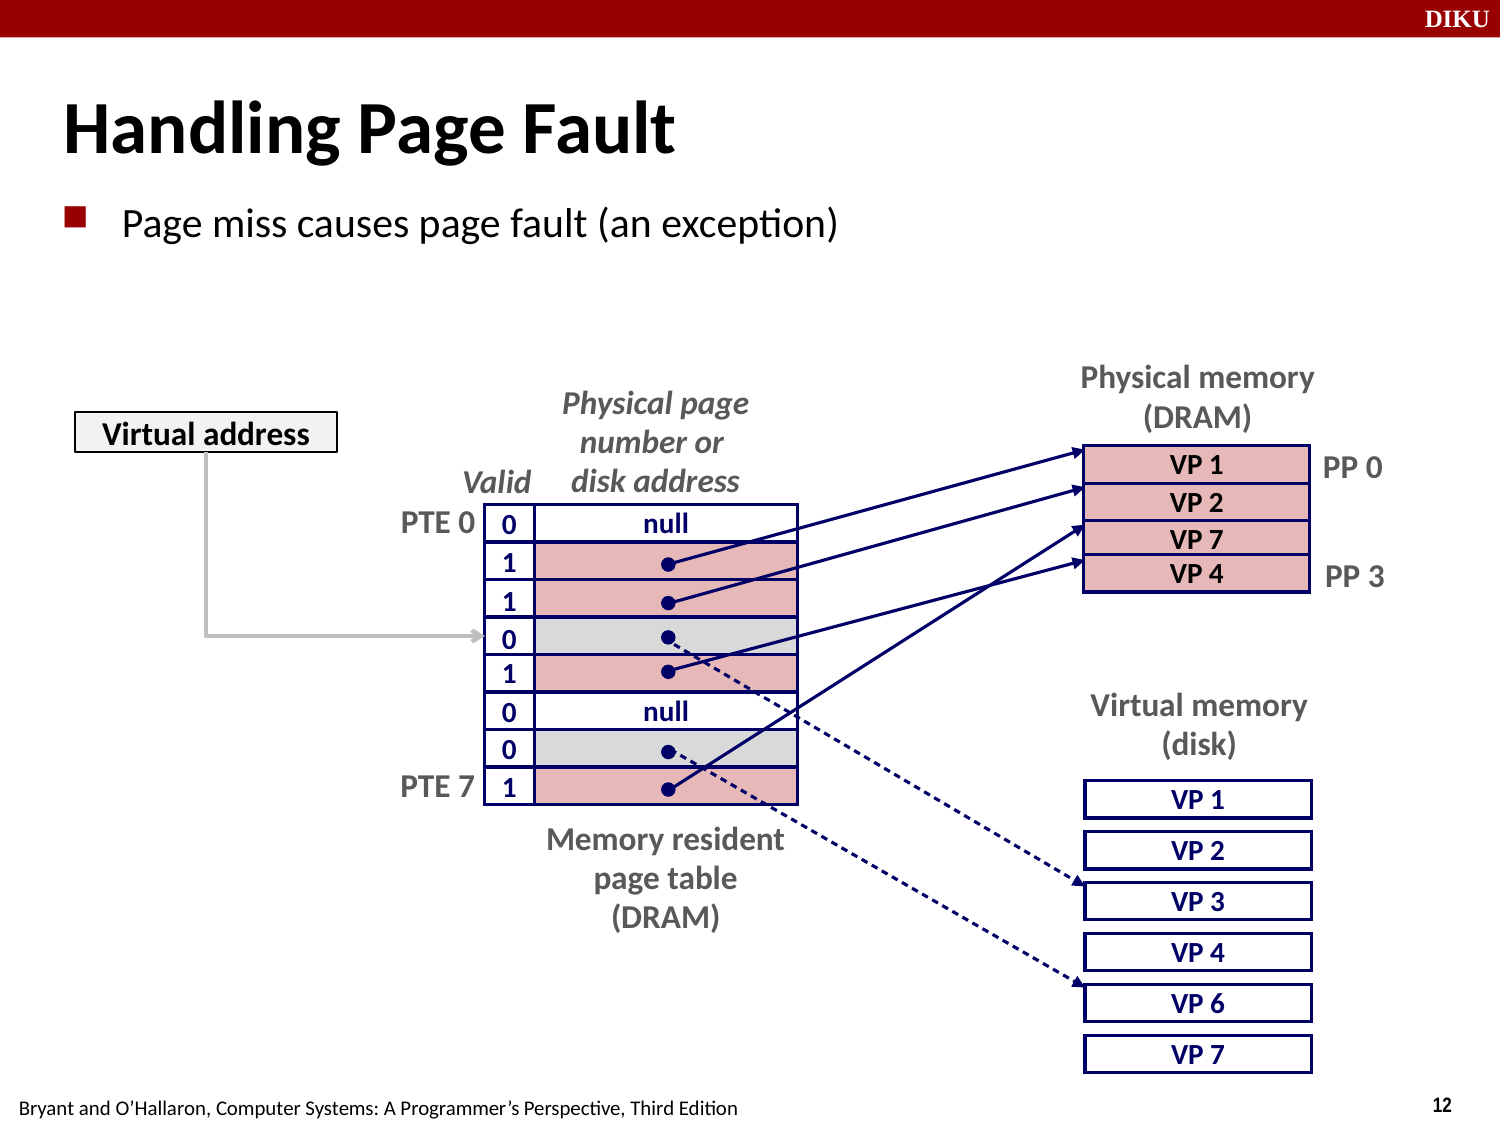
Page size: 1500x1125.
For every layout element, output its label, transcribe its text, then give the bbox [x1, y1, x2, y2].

text_box VP 3 [1084, 882, 1312, 920]
text_box VP 6 [1084, 984, 1312, 1022]
text_box 1 [487, 648, 532, 687]
text_box Memory resident page table (DRAM) [531, 811, 801, 945]
text_box VP 7 [1083, 521, 1310, 554]
text_box [536, 730, 798, 805]
text_box VP 4 [1084, 933, 1312, 971]
text_box 0 [487, 724, 532, 775]
text_box 0 [491, 499, 532, 537]
text_box Physical memory (DRAM) [1065, 350, 1330, 445]
text_box 0 [505, 633, 512, 646]
text_box Physical page number or disk address [547, 374, 765, 509]
text_box Virtual address [74, 412, 338, 453]
text_box PP 3 [1310, 548, 1400, 604]
text_box [536, 542, 798, 693]
text_box PP 0 [1307, 439, 1398, 495]
text_box VP 1 [1084, 780, 1312, 819]
text_box PTE 0 [385, 493, 491, 549]
text_box 1 [487, 537, 532, 576]
text_box null [759, 531, 798, 542]
text_box null [536, 504, 798, 542]
text_box null [768, 713, 798, 730]
text_box Valid [447, 454, 560, 510]
text_box VP 2 [1083, 484, 1310, 521]
text_box PTE 7 [385, 758, 490, 814]
text_box 0 [487, 687, 532, 724]
text_box VP 7 [1084, 1035, 1312, 1073]
text_box Handling Page Fault [48, 59, 1408, 188]
text_box Page miss causes page fault (an exception) [50, 188, 1414, 313]
text_box 1 [487, 576, 532, 627]
text_box Virtual memory (disk) [1075, 677, 1323, 772]
text_box 0 [487, 627, 532, 648]
text_box VP 2 [1084, 831, 1312, 869]
text_box VP 1 [1083, 445, 1310, 484]
text_box VP 4 [1083, 554, 1310, 593]
text_box 1 [490, 775, 532, 814]
text_box null [536, 693, 798, 730]
